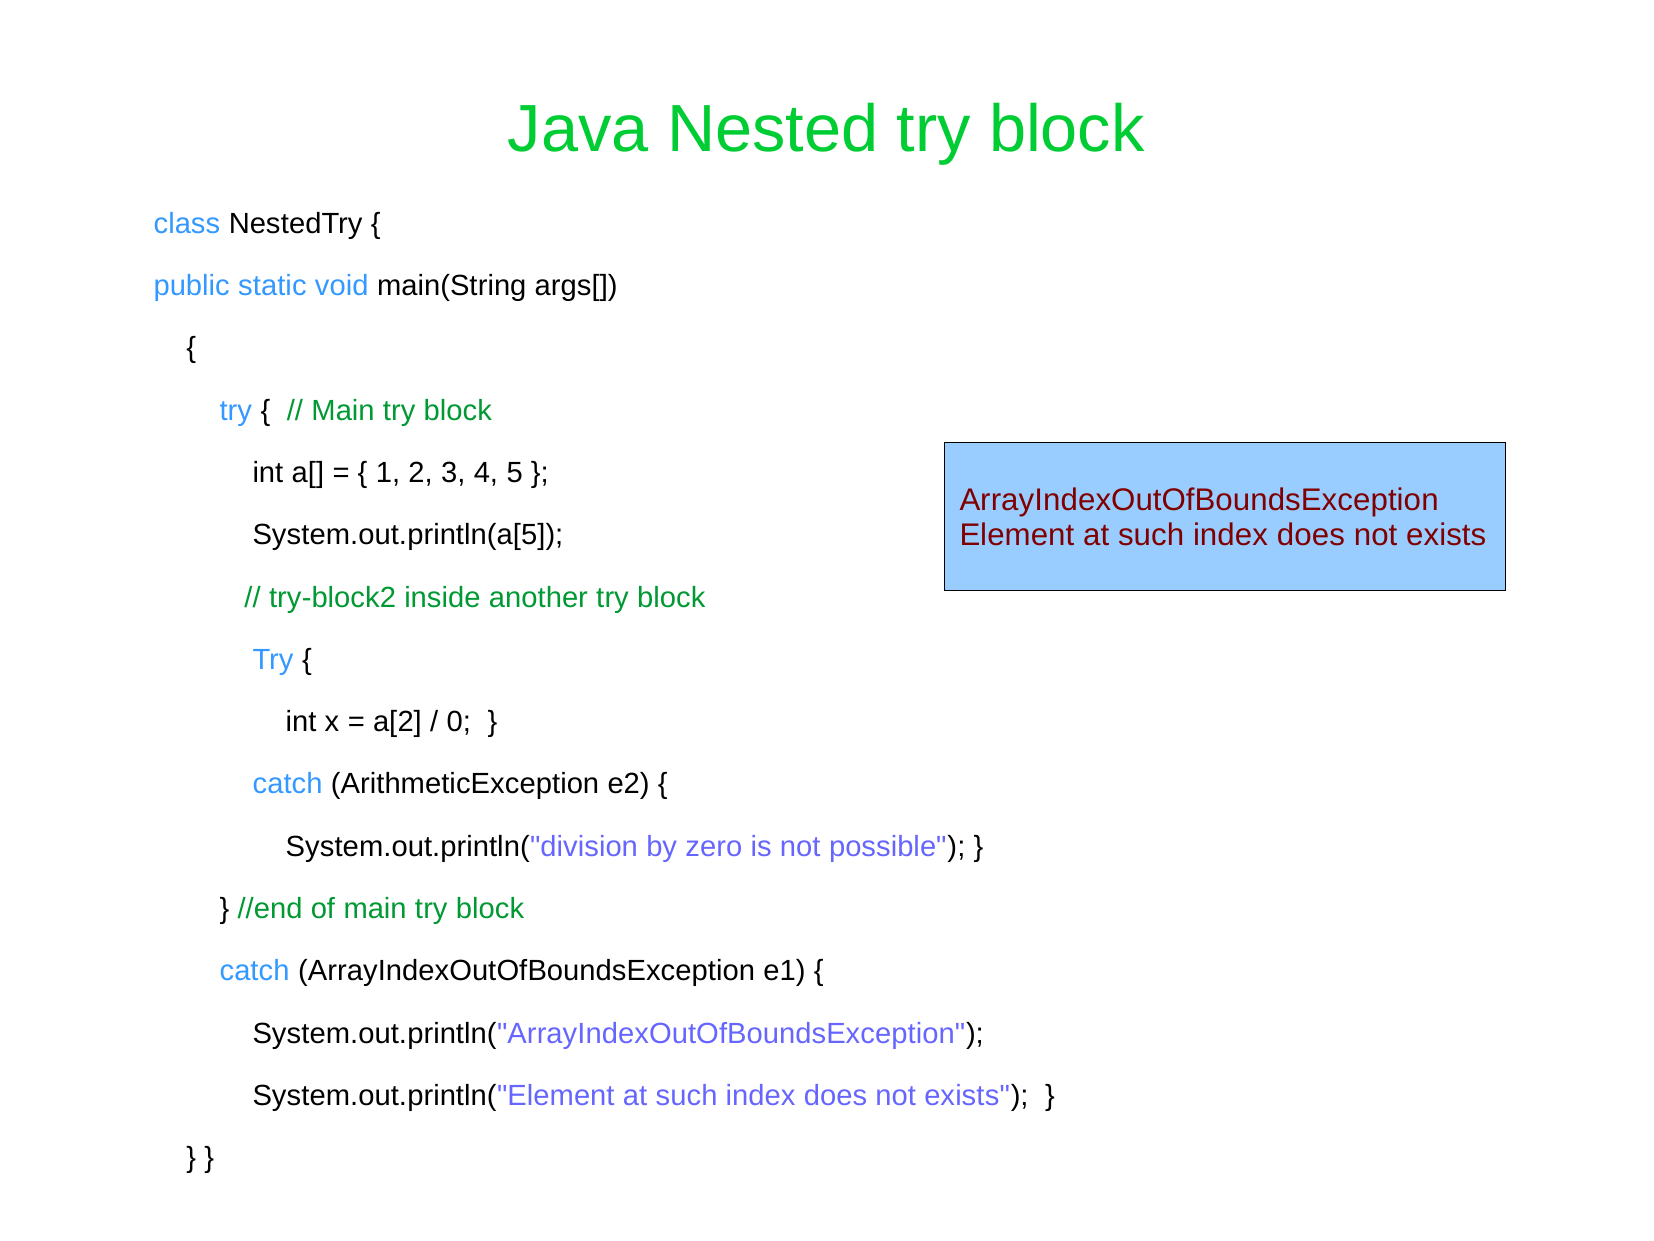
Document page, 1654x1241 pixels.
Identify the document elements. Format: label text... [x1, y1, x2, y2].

list class NestedTry { public static void main(String args[]) { try { // Main try block int a[] = { 1, 2, 3, 4, 5 }; System.out.println(a[5]); // try-block2 inside another try block Try { int x = a[2] / 0; } catch (ArithmeticException e2) { System.out.println("division by zero is not possible"); } } //end of main try block catch (ArrayIndexOutOfBoundsException e1) { System.out.println("ArrayIndexOutOfBoundsException"); System.out.println("Element at such index does not exists"); } } } [82, 206, 1571, 1175]
text_box ArrayIndexOutOfBoundsException Element at such index does not exists [944, 442, 1506, 591]
title Java Nested try block [82, 49, 1571, 206]
